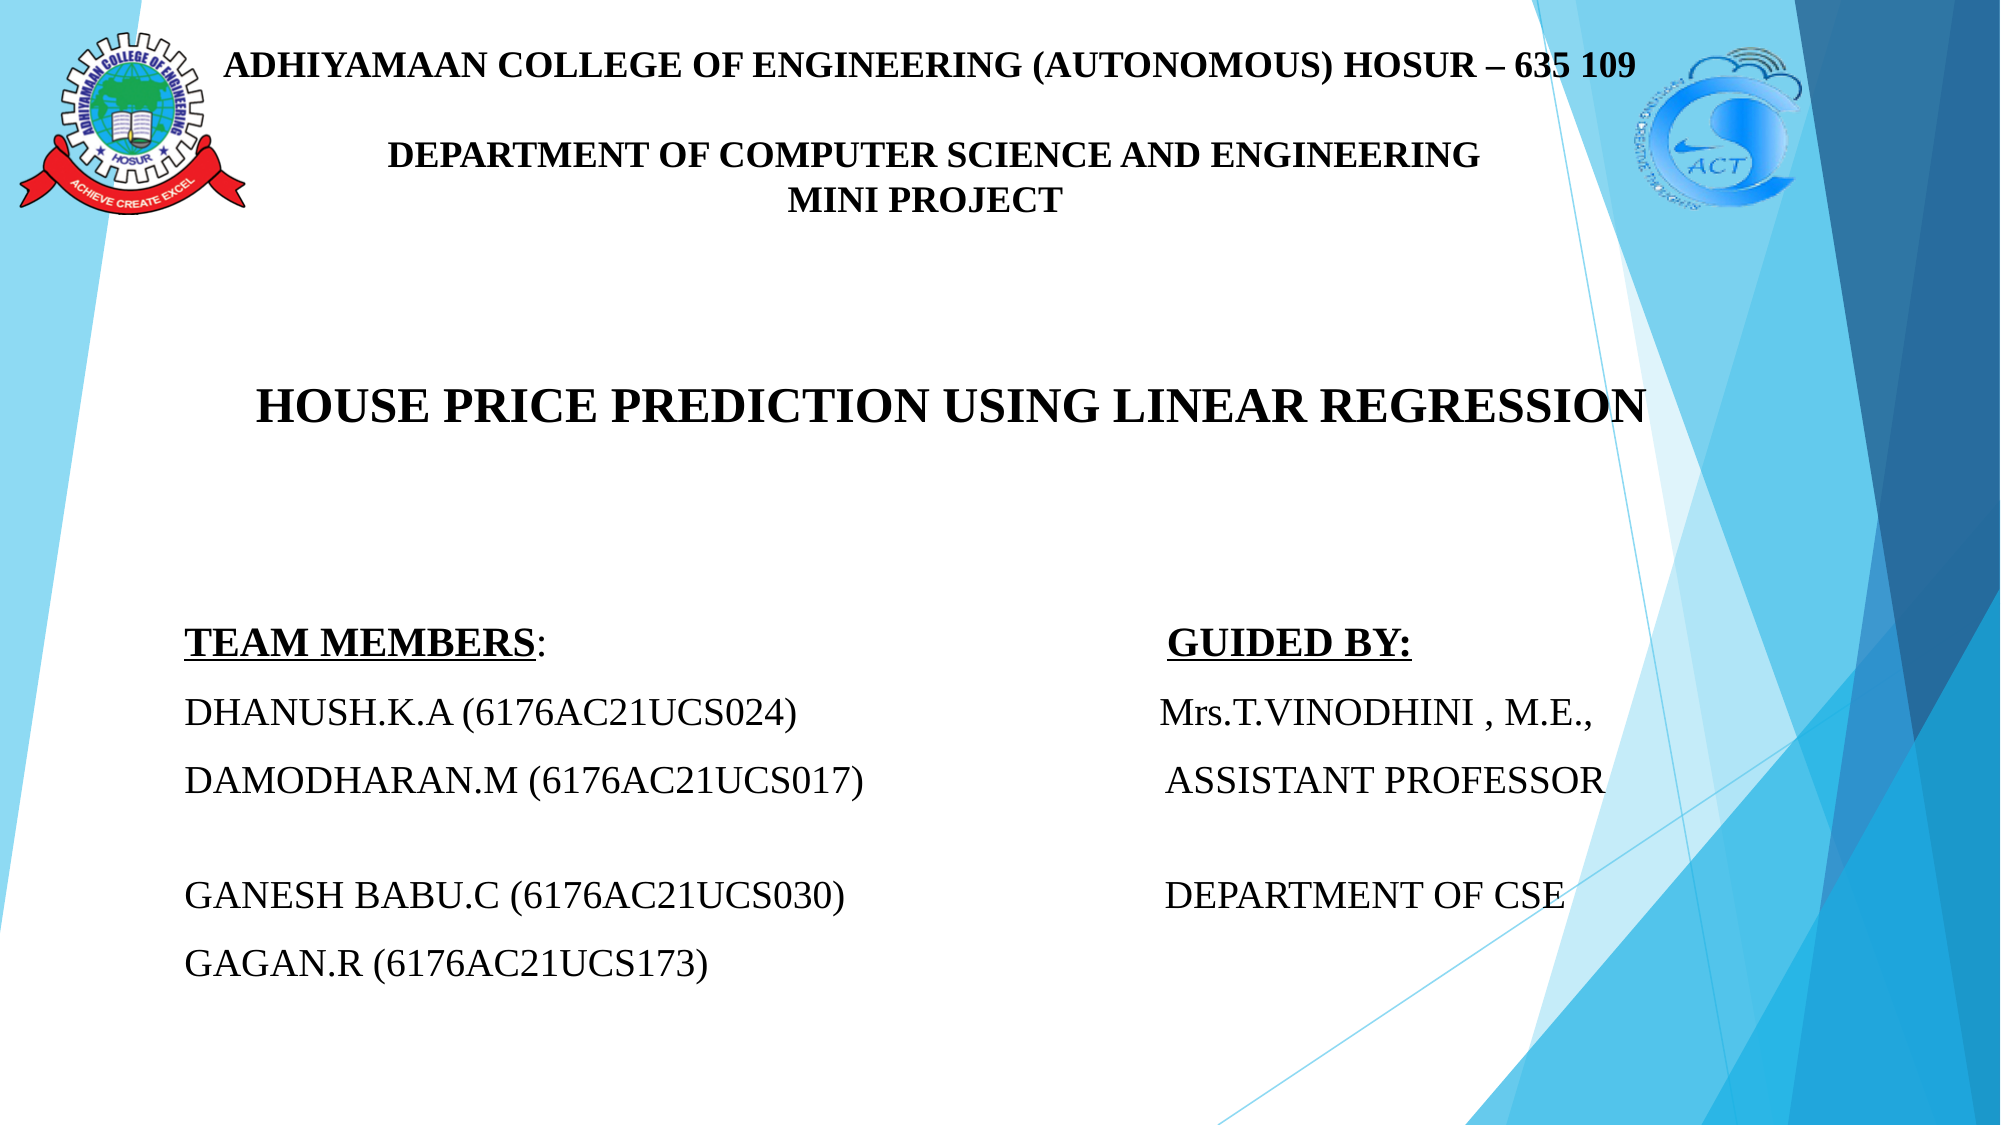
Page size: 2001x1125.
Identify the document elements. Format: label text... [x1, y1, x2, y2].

subtitle HOUSE PRICE PREDICTION USING LINEAR REGRESSION TEAM MEMBERS: GUIDED BY: DHANUSH.K.A (6176AC21UCS024) Mrs.T.VINODHINI , M.E., DAMODHARAN.M (6176AC21UCS017) ASSISTANT PROFESSOR GANESH BABU.C (6176AC21UCS030) DEPARTMENT OF CSE GAGAN.R (6176AC21UCS173) [169, 364, 1734, 1079]
picture [1398, 0, 2000, 420]
picture [17, 32, 200, 215]
title ADHIYAMAAN COLLEGE OF ENGINEERING (AUTONOMOUS) HOSUR – 635 109 DEPARTMENT OF COMPUTER SCIENCE AND ENGINEERING MINI PROJECT [200, 32, 1398, 215]
